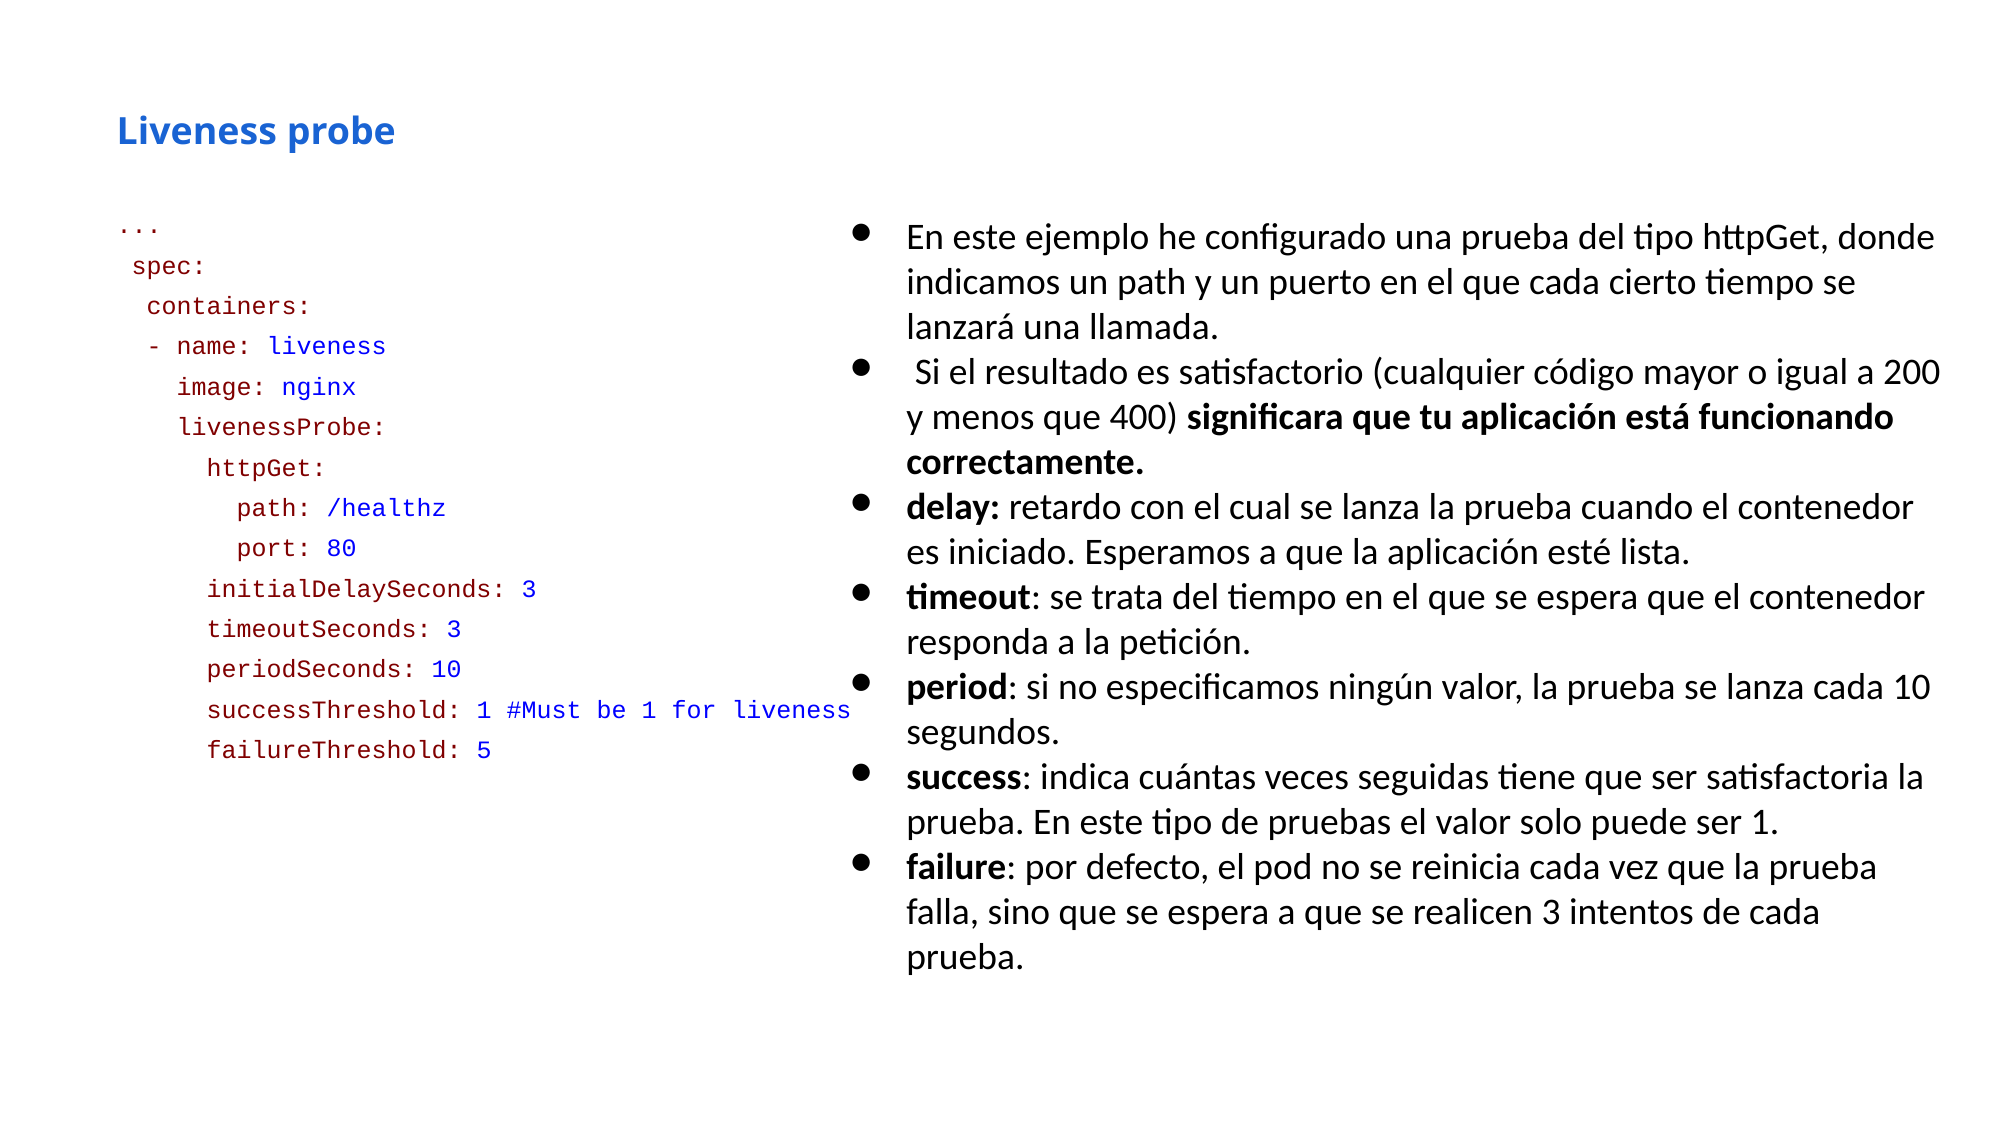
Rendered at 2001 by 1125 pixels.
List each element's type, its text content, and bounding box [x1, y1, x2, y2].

text_box Liveness probe [101, 100, 679, 160]
text_box ... spec: containers: - name: liveness image: nginx livenessProbe: httpGet: path: /healthz port: 80 initialDelaySeconds: 3 timeoutSeconds: 3 periodSeconds: 10 successThreshold: 1 #Must be 1 for liveness failureThreshold: 5 [101, 190, 1977, 403]
text_box En este ejemplo he configurado una prueba del tipo httpGet, donde indicamos un path y un puerto en el que cada cierto tiempo se lanzará una llamada. Si el resultado es satisfactorio (cualquier código mayor o igual a 200 y menos que 400) significara que tu aplicación está funcionando correctamente. delay: retardo con el cual se lanza la prueba cuando el contenedor es iniciado. Esperamos a que la aplicación esté lista. timeout: se trata del tiempo en el que se espera que el contenedor responda a la petición. period: si no especificamos ningún valor, la prueba se lanza cada 10 segundos. success: indica cuántas veces seguidas tiene que ser satisfactoria la prueba. En este tipo de pruebas el valor solo puede ser 1. failure: por defecto, el pod no se reinicia cada vez que la prueba falla, sino que se espera a que se realicen 3 intentos de cada prueba. [816, 196, 1960, 1025]
